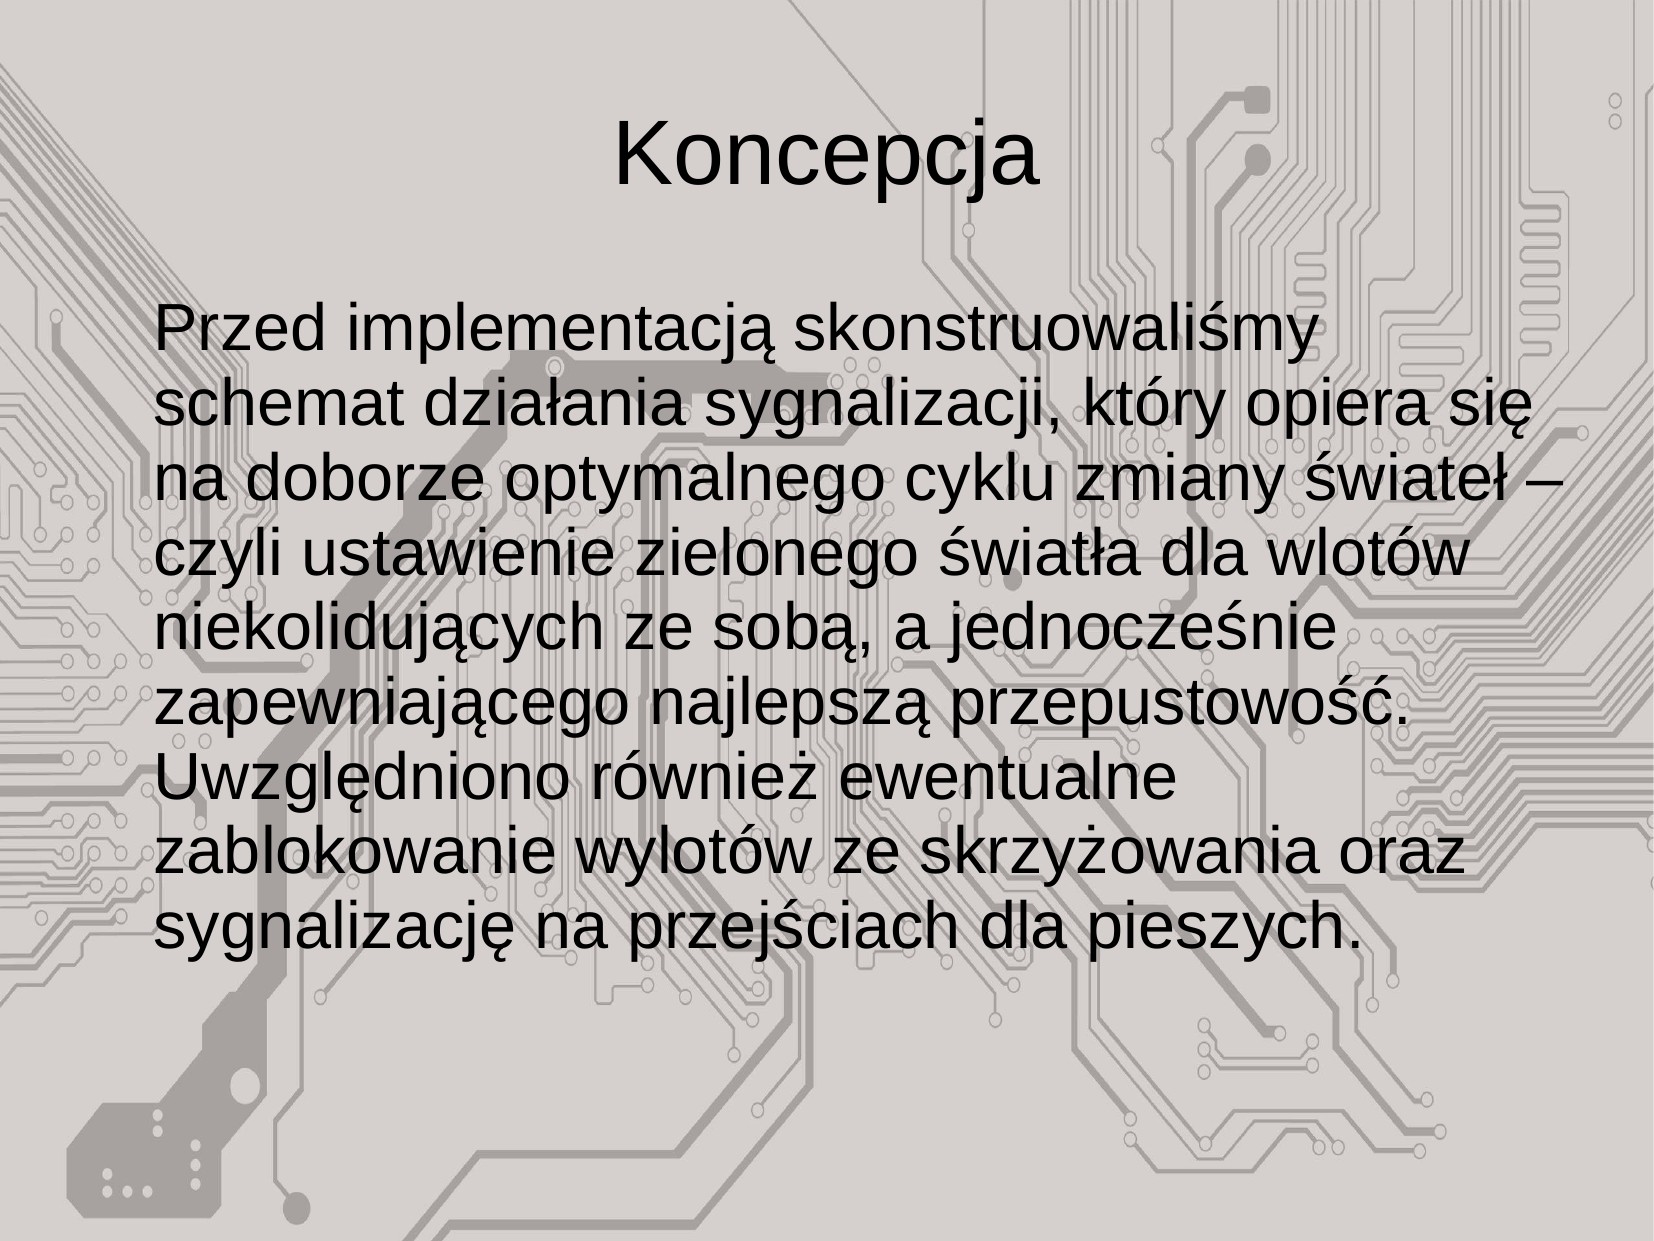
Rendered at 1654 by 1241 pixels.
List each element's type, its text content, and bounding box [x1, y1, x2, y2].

list Przed implementacją skonstruowaliśmy schemat działania sygnalizacji, który opiera się na doborze optymalnego cyklu zmiany świateł – czyli ustawienie zielonego światła dla wlotów niekolidujących ze sobą, a jednocześnie zapewniającego najlepszą przepustowość. Uwzględniono również ewentualne zablokowanie wylotów ze skrzyżowania oraz sygnalizację na przejściach dla pieszych. [82, 290, 1571, 1010]
title Koncepcja [82, 49, 1571, 257]
picture [0, 0, 1654, 1241]
